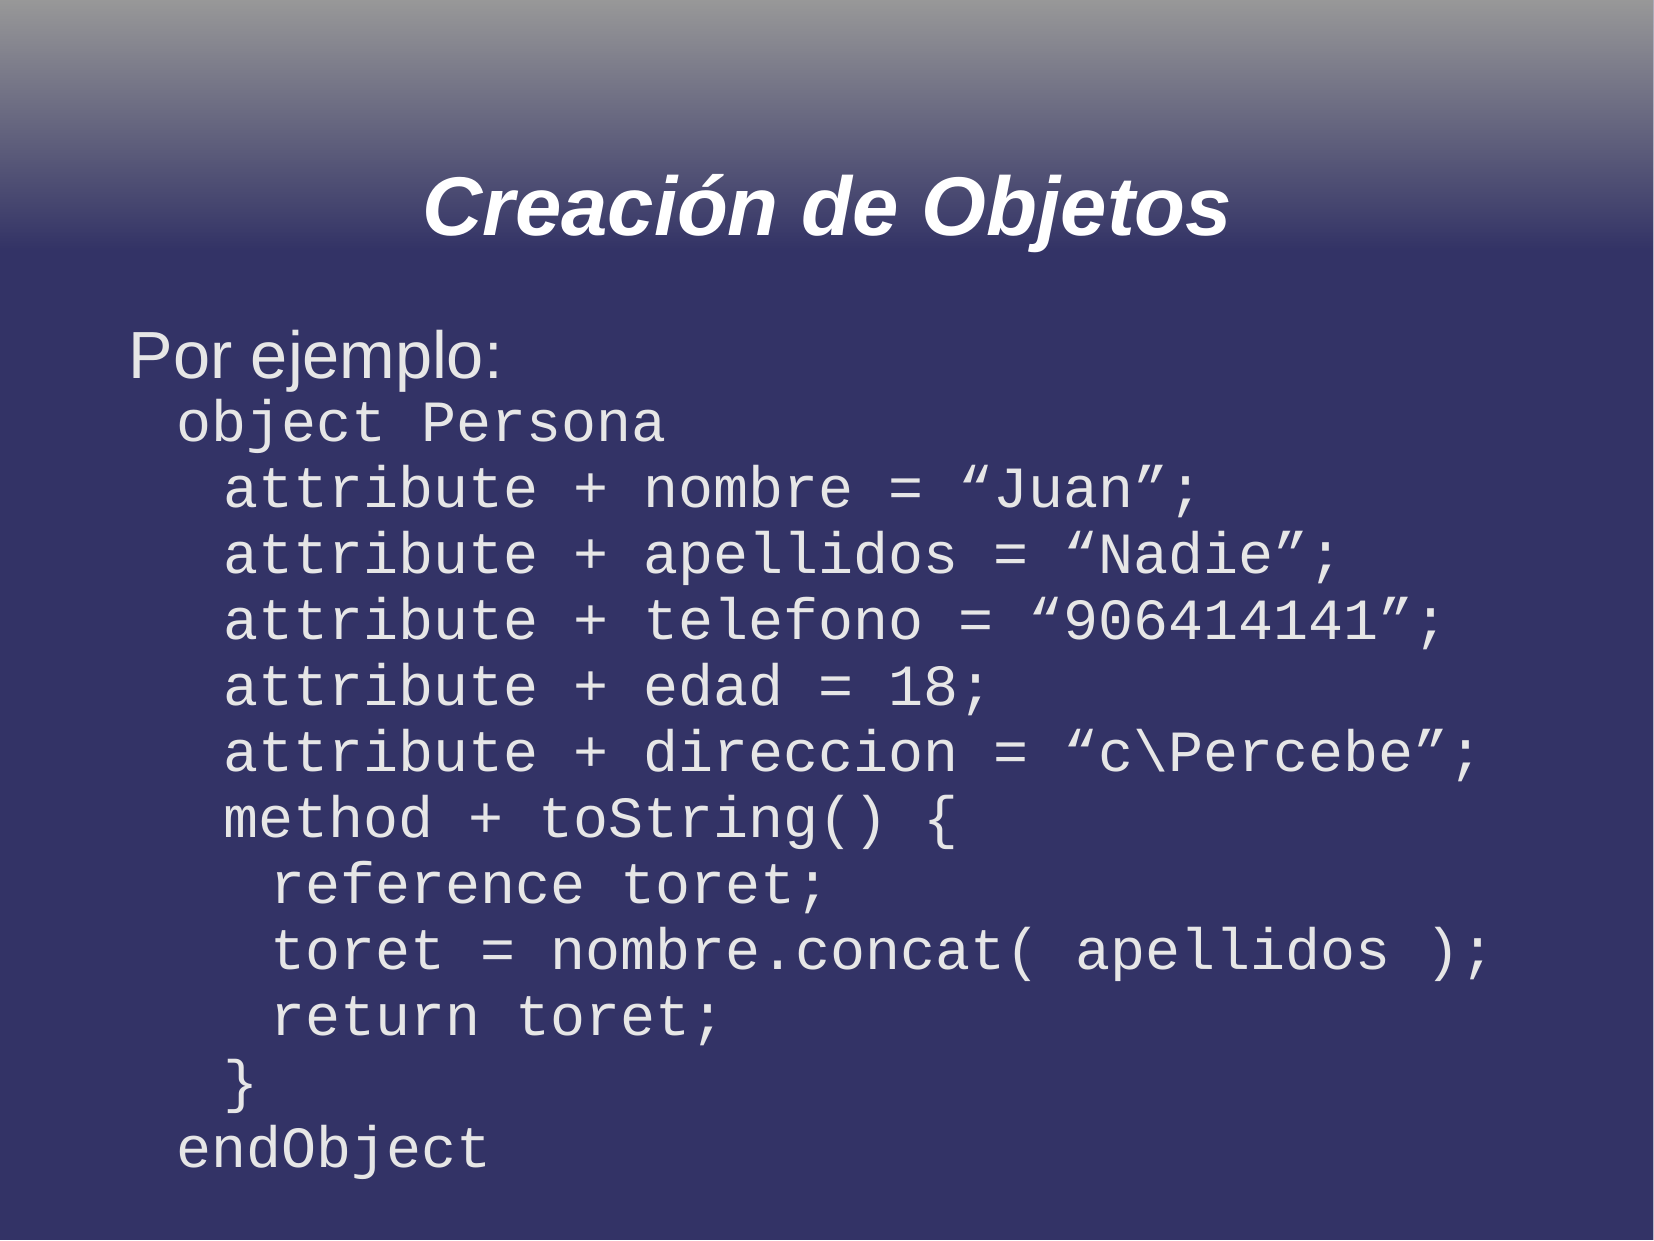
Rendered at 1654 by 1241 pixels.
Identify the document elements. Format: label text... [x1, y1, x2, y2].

list Por ejemplo: object Persona attribute + nombre = “Juan”; attribute + apellidos = “Nadie”; attribute + telefono = “906414141”; attribute + edad = 18; attribute + direccion = “c\Percebe”; method + toString() { reference toret; toret = nombre.concat( apellidos ); return toret; } endObject [117, 318, 1530, 1188]
title Creación de Objetos [121, 102, 1534, 311]
